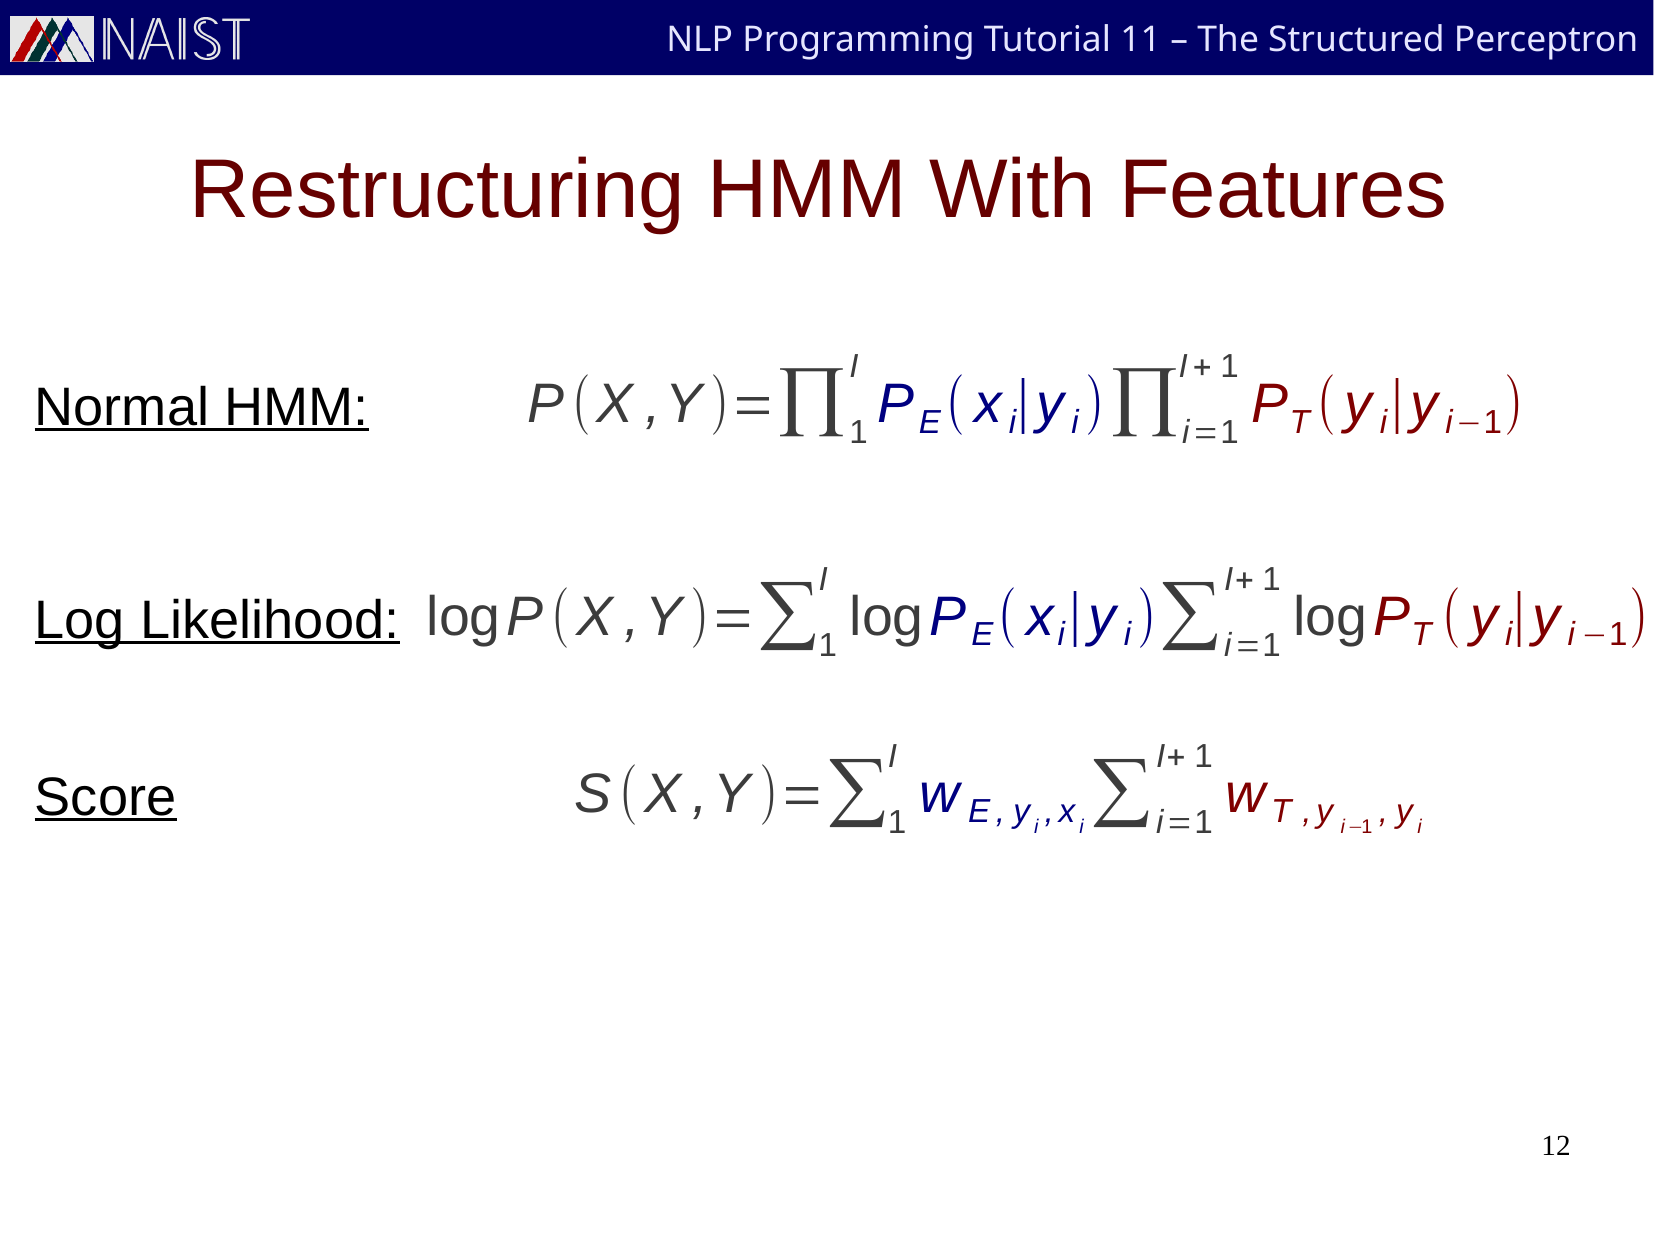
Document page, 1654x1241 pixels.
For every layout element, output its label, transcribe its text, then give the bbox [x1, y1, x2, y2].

chart [412, 558, 1654, 665]
chart [513, 346, 1538, 452]
text_box Normal HMM: [19, 369, 385, 445]
title Restructuring HMM With Features [75, 100, 1564, 277]
chart [560, 735, 1437, 842]
text_box Score [19, 758, 192, 835]
text_box Log Likelihood: [19, 581, 415, 658]
picture [10, 16, 94, 62]
picture [102, 17, 251, 60]
